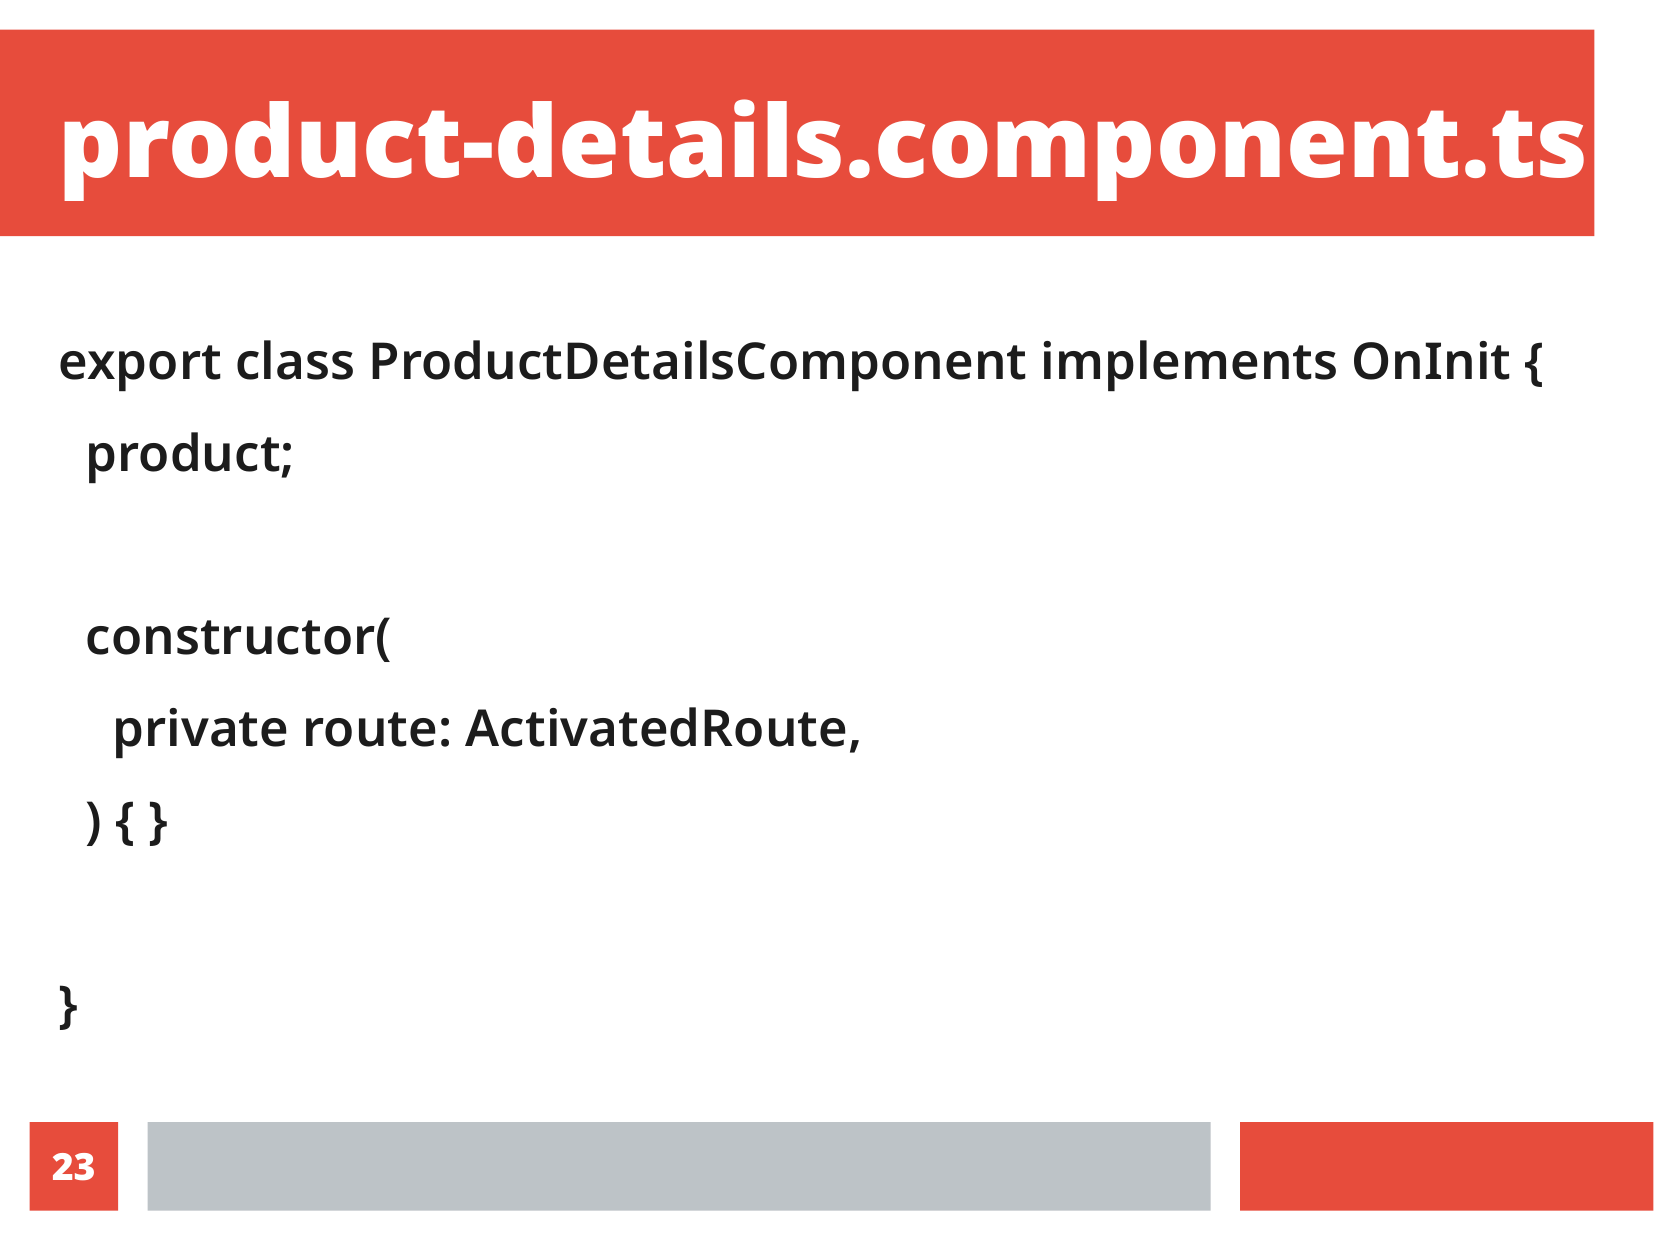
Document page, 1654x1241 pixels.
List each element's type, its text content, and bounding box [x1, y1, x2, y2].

title product-details.component.ts [59, 59, 1595, 207]
list export class ProductDetailsComponent implements OnInit { product; constructor( private route: ActivatedRoute, ) { } } [59, 324, 1565, 1093]
